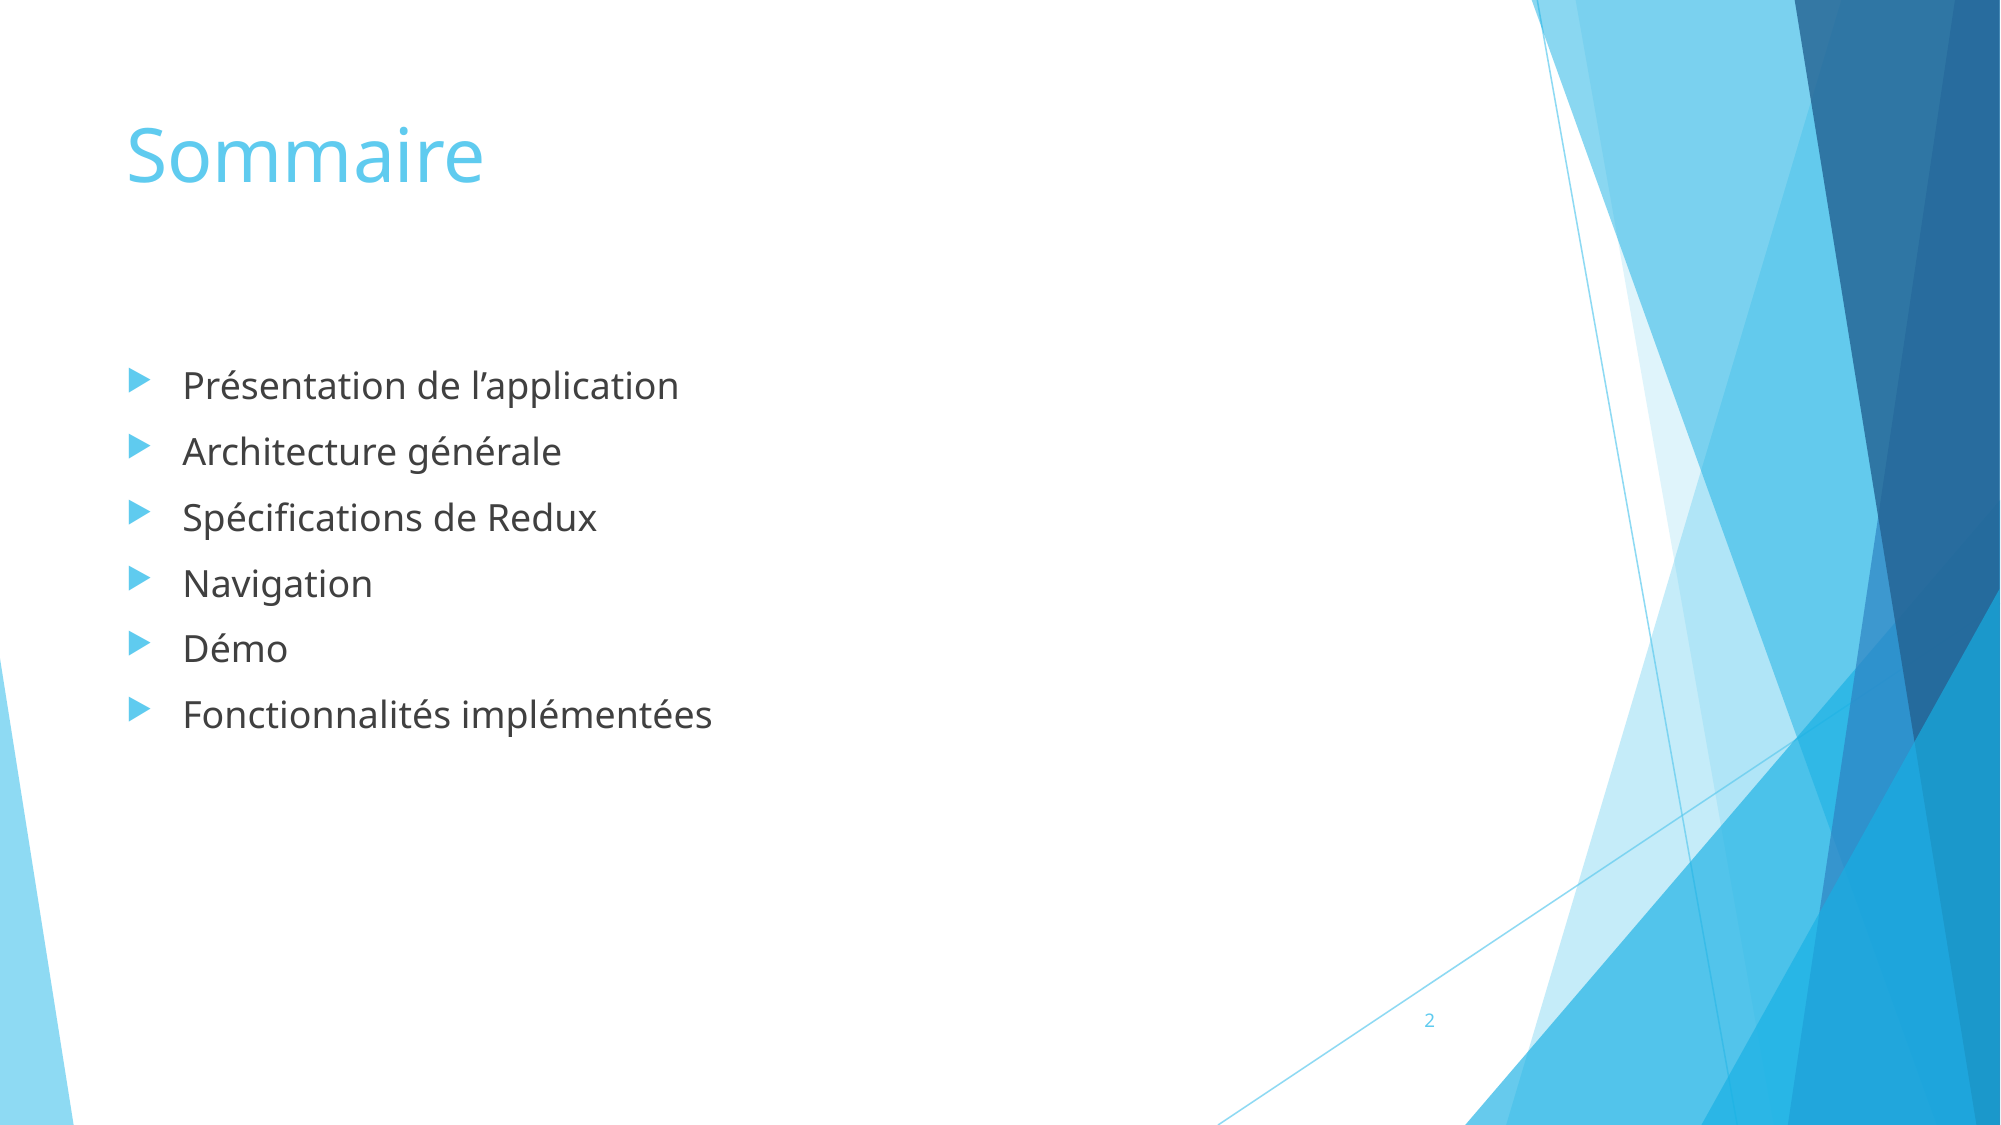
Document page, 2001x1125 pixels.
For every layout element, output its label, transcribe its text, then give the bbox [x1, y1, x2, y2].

title Sommaire [111, 99, 1522, 317]
text_box ‹#› [1409, 991, 1522, 1051]
list Présentation de l’application Architecture générale Spécifications de Redux Navigation Démo Fonctionnalités implémentées [111, 354, 1522, 992]
